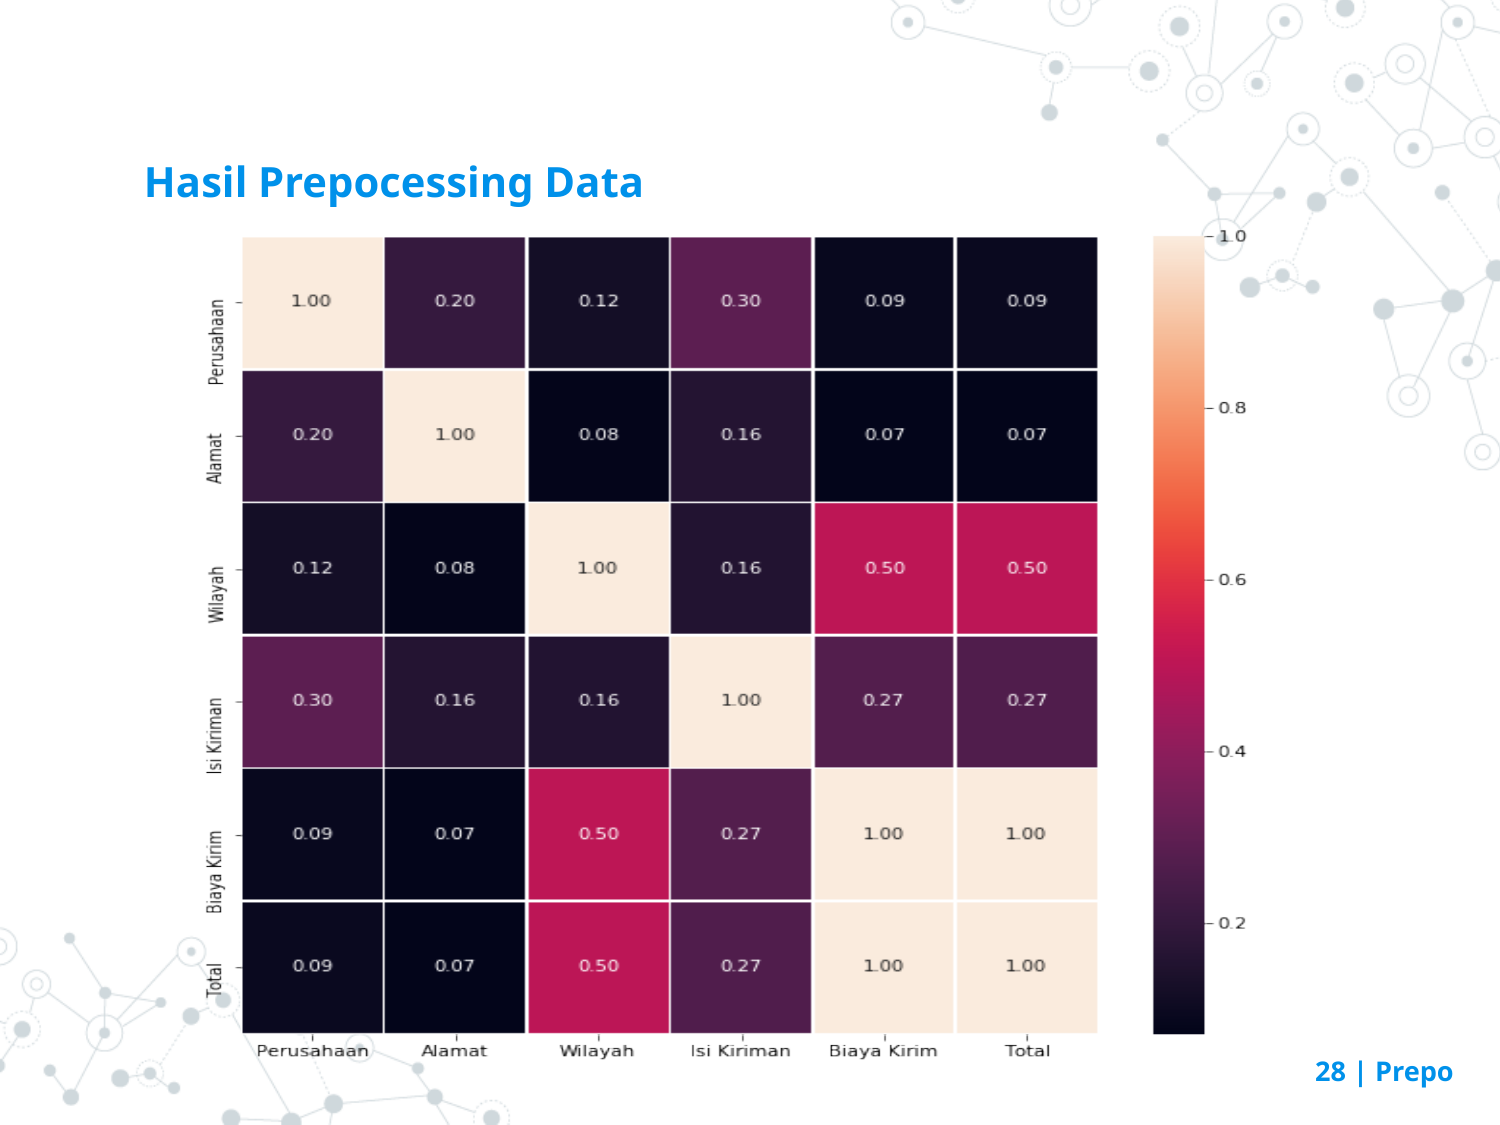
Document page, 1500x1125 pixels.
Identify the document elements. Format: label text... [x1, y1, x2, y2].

title Hasil Prepocessing Data [128, 149, 1372, 222]
picture [0, 0, 1500, 1125]
slide_number <number> | Prepo [1245, 1038, 1469, 1125]
